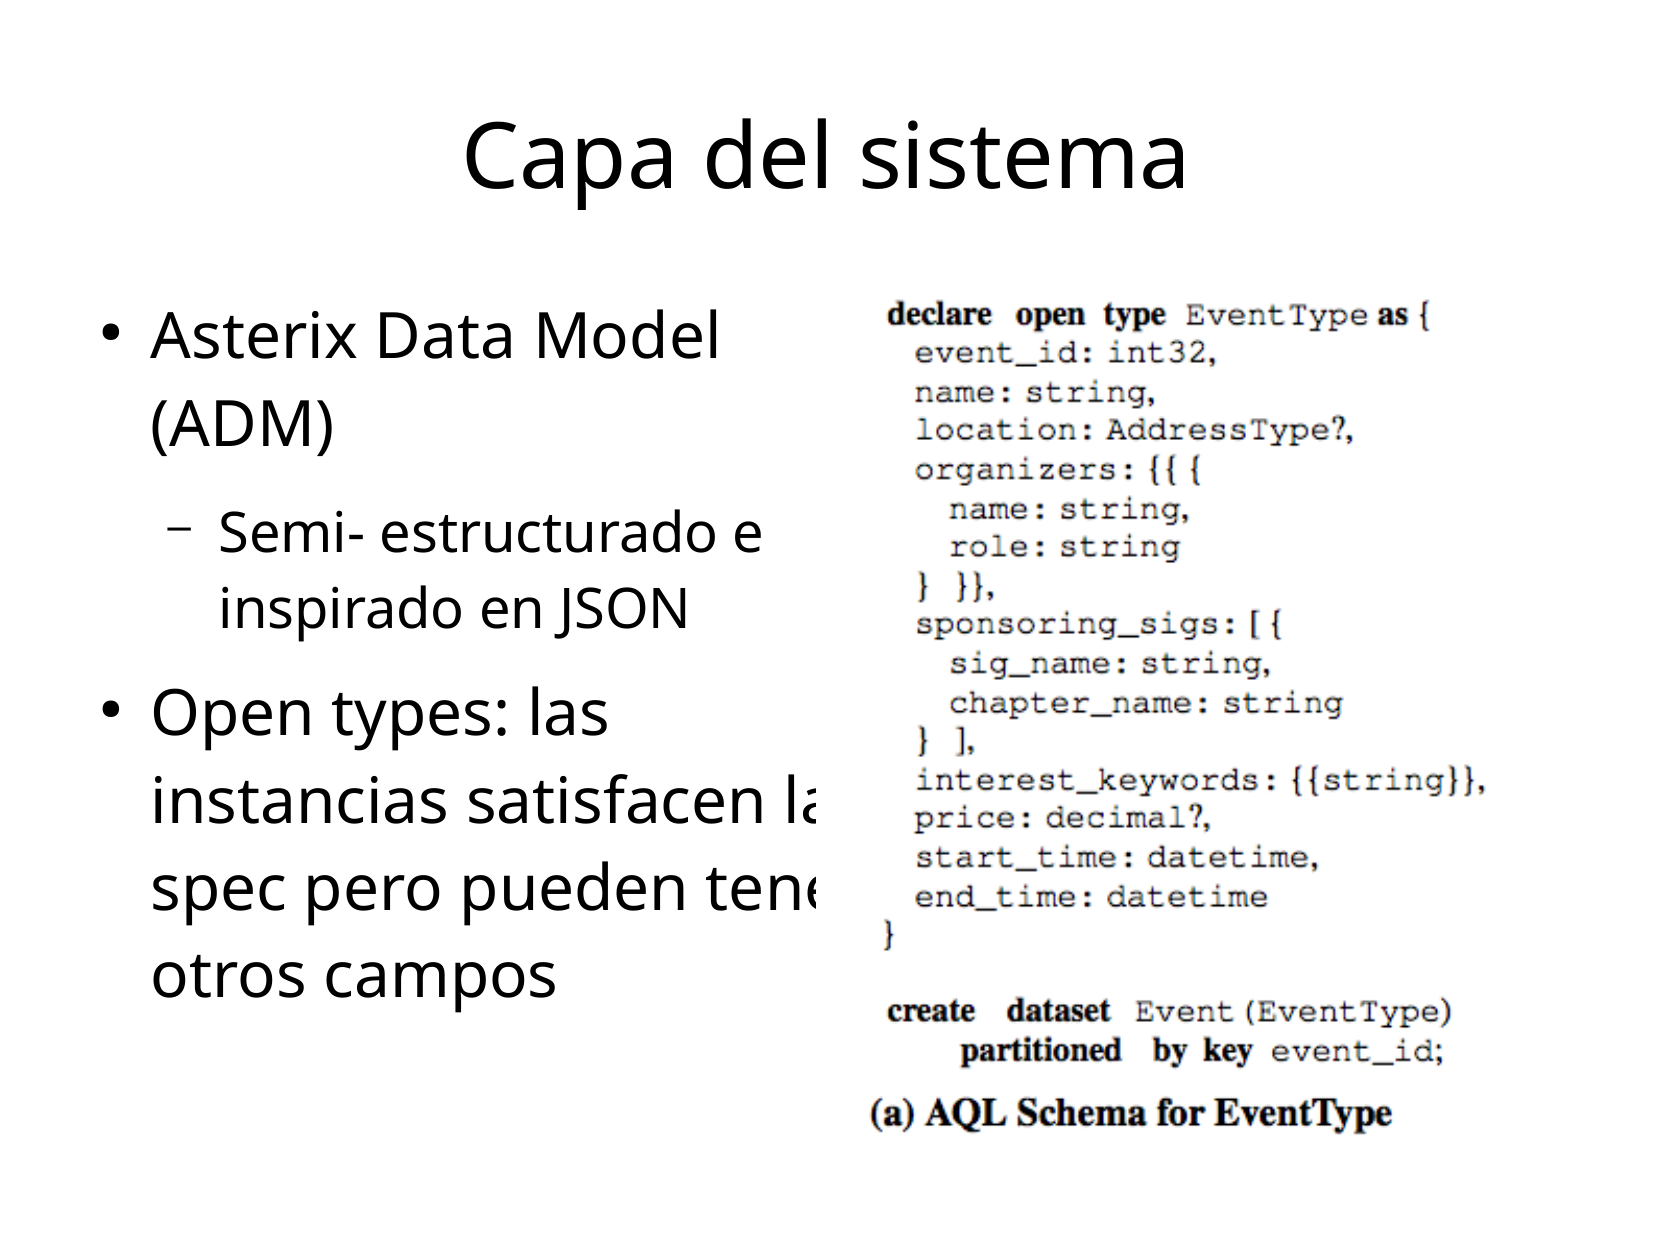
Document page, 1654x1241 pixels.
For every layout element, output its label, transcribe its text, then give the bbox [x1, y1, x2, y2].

title Capa del sistema [82, 49, 1571, 257]
list Asterix Data Model (ADM) Semi- estructurado e inspirado en JSON Open types: las instancias satisfacen la spec pero pueden tener otros campos [82, 290, 871, 1021]
picture [816, 294, 1582, 1172]
